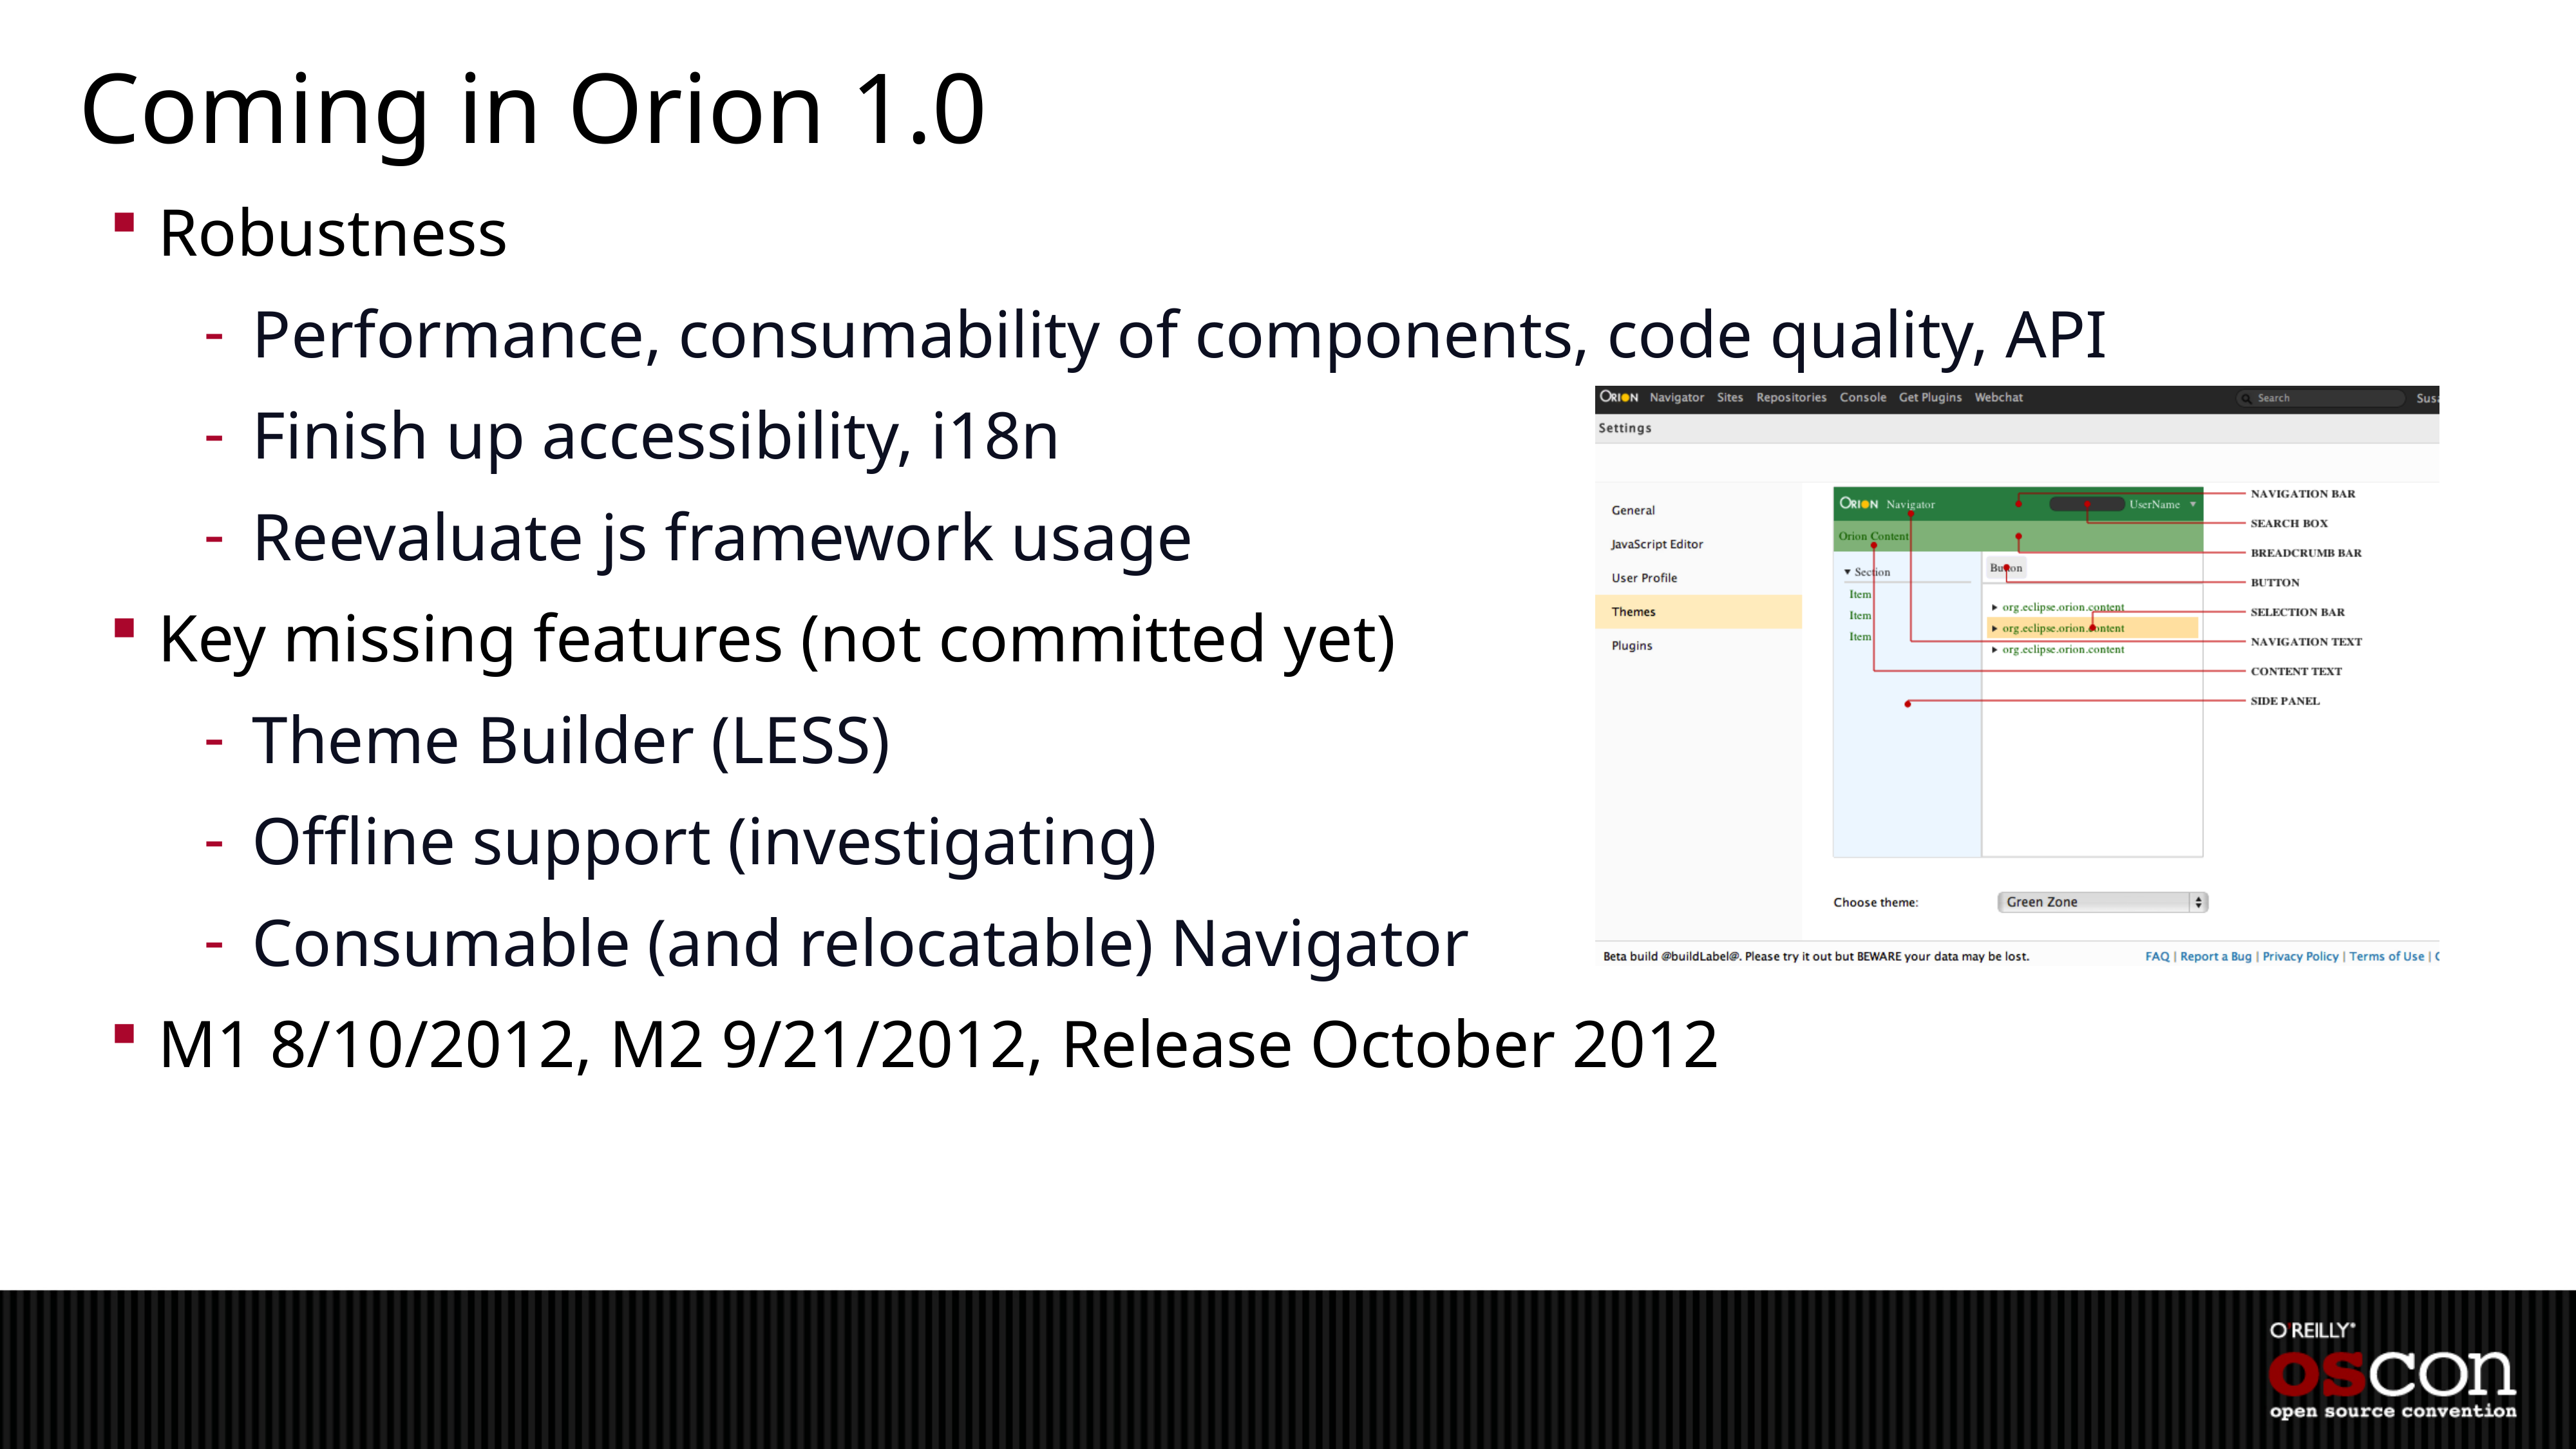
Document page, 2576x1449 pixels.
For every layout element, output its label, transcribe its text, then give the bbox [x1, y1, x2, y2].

list Robustness Performance, consumability of components, code quality, API Finish up accessibility, i18n Reevaluate js framework usage Key missing features (not committed yet) Theme Builder (LESS) Offline support (investigating) Consumable (and relocatable) Navigator M1 8/10/2012, M2 9/21/2012, Release October 2012 [76, 191, 2505, 1449]
title Coming in Orion 1.0 [73, 17, 2503, 192]
picture [0, 0, 2576, 1449]
